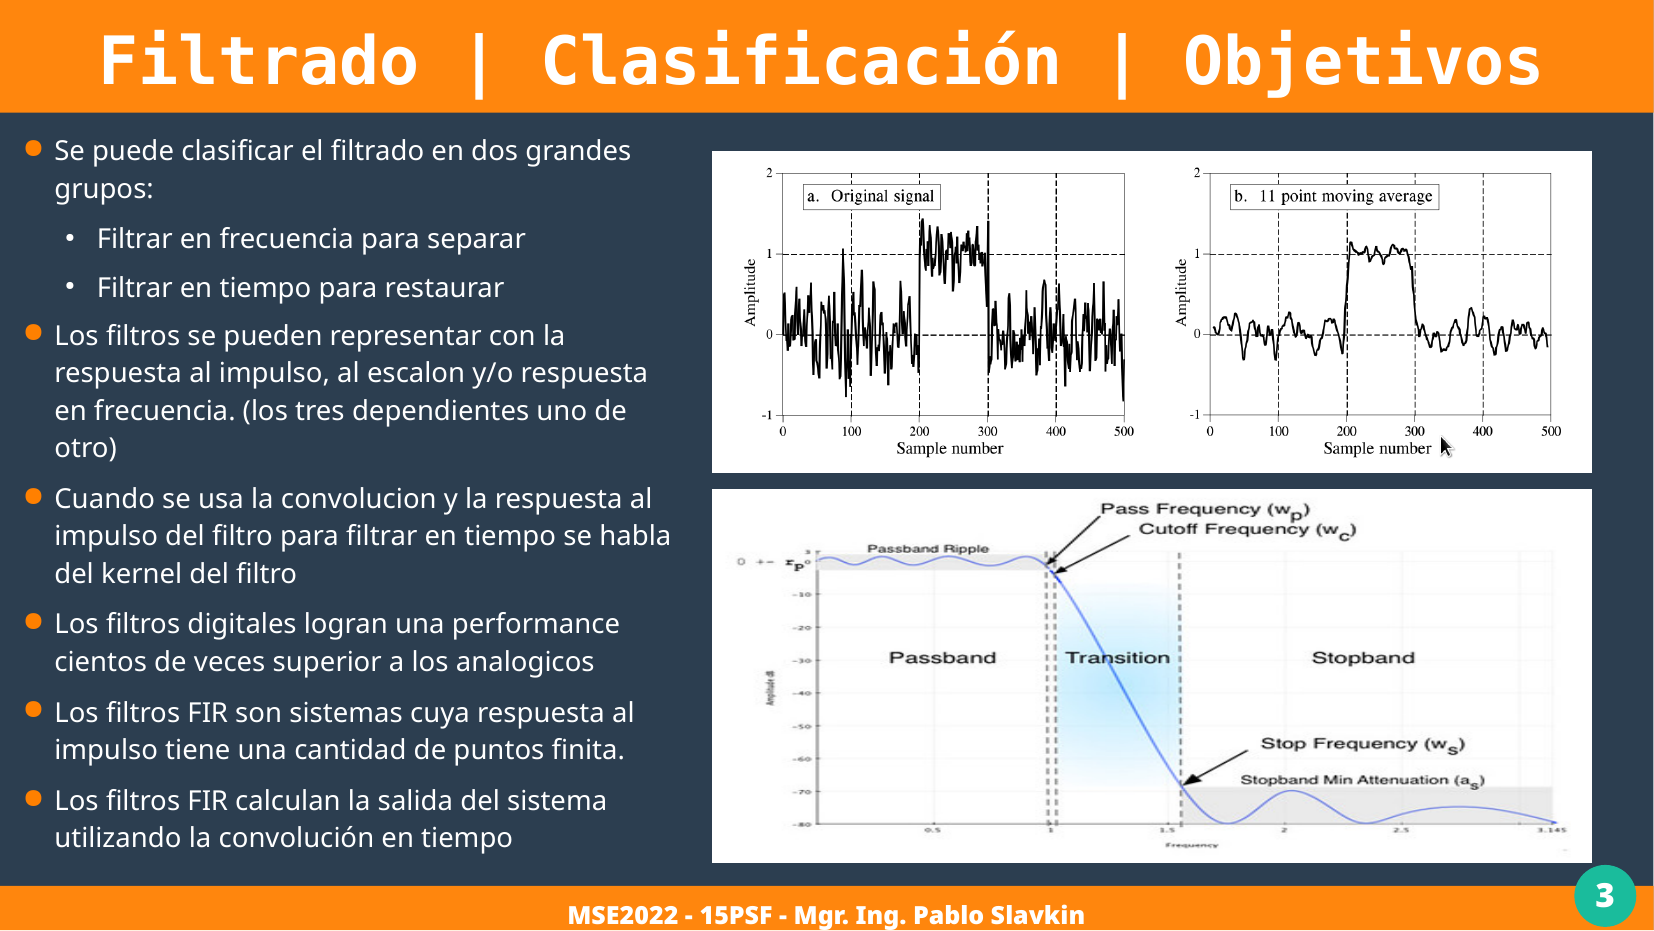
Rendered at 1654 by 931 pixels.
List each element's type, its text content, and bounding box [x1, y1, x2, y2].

title Filtrado | Clasificación | Objetivos [98, 22, 1562, 119]
picture [712, 489, 1592, 863]
list Se puede clasificar el filtrado en dos grandes grupos: Filtrar en frecuencia para separar Filtrar en tiempo para restaurar Los filtros se pueden representar con la respuesta al impulso, al escalon y/o respuesta en frecuencia. (los tres dependientes uno de otro) Cuando se usa la convolucion y la respuesta al impulso del filtro para filtrar en tiempo se habla del kernel del filtro Los filtros digitales logran una performance cientos de veces superior a los analogicos Los filtros FIR son sistemas cuya respuesta al impulso tiene una cantidad de puntos finita. Los filtros FIR calculan la salida del sistema utilizando la convolución en tiempo [11, 131, 676, 863]
picture [712, 151, 1592, 473]
